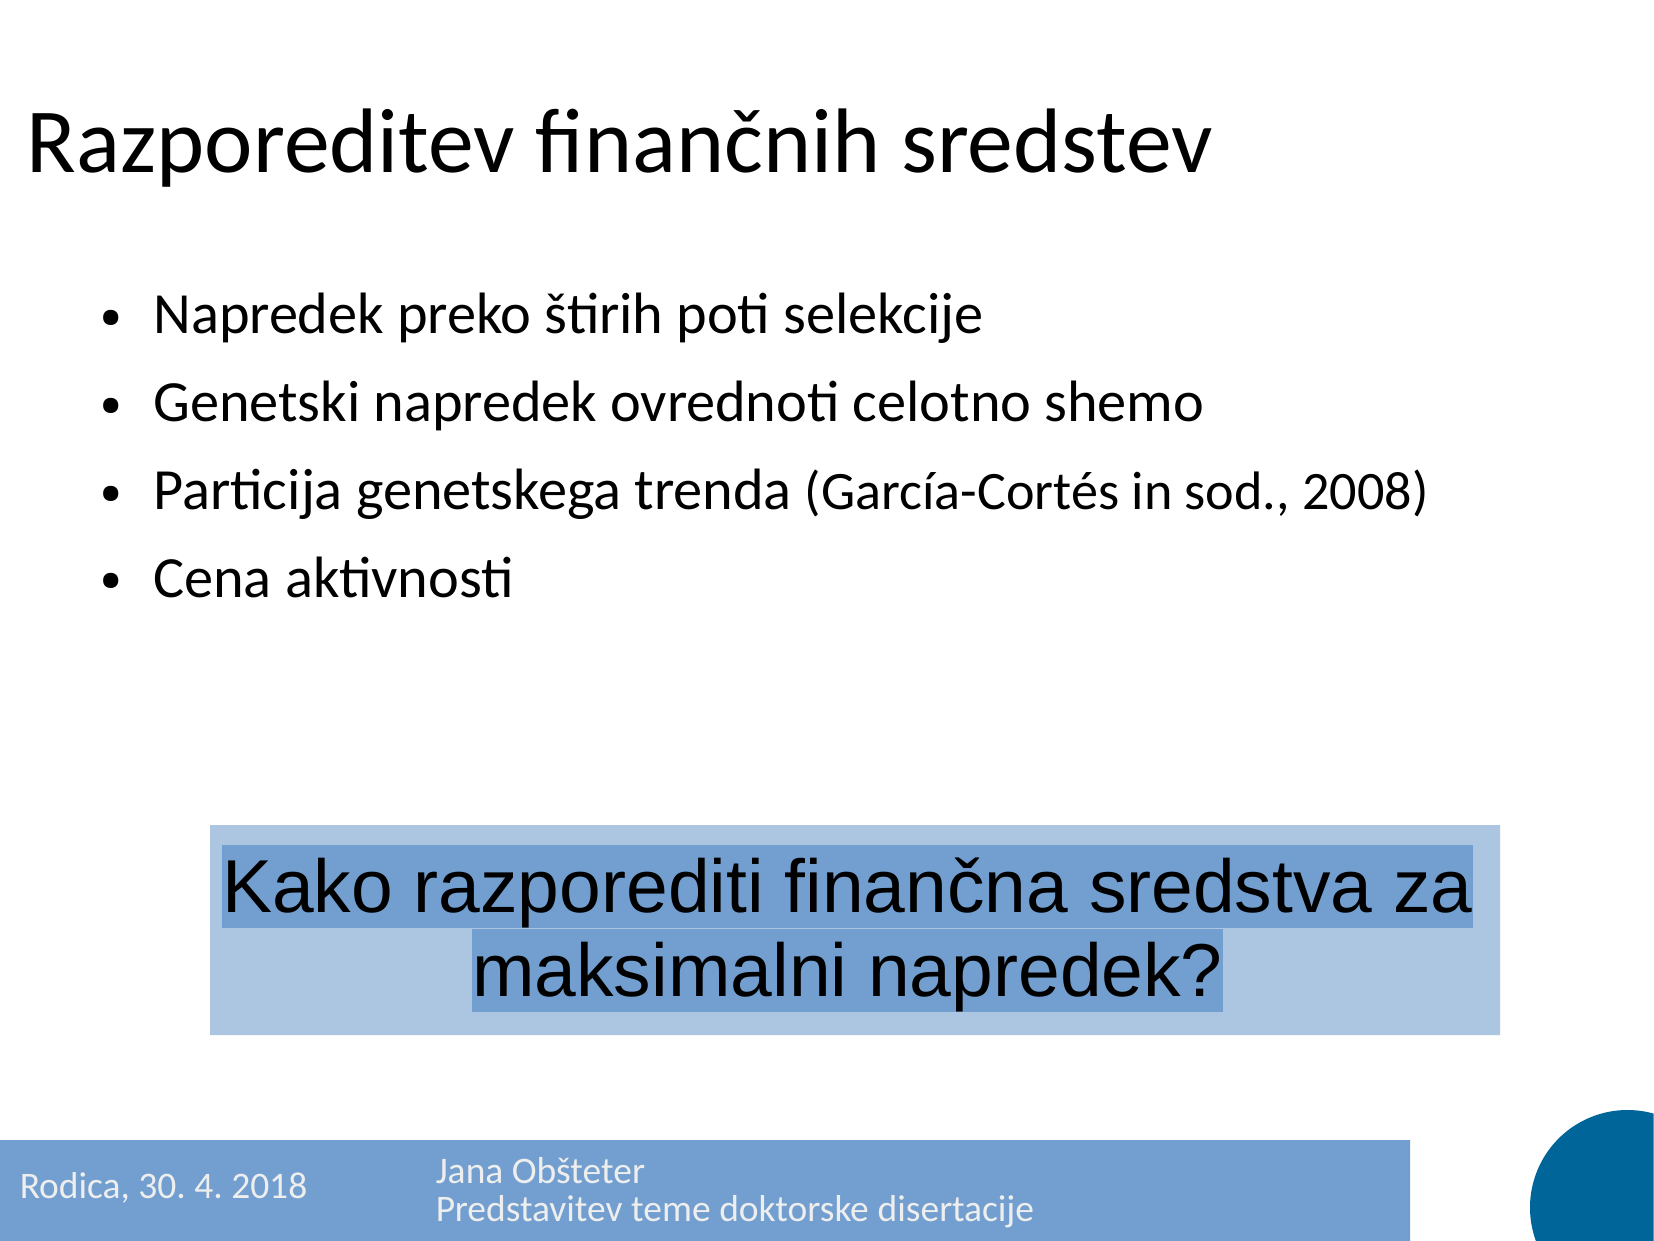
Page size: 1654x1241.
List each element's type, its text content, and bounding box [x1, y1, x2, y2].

list Napredek preko štirih poti selekcije Genetski napredek ovrednoti celotno shemo Particija genetskega trenda (García-Cortés in sod., 2008) Cena aktivnosti [82, 290, 1571, 1171]
title Razporeditev finančnih sredstev [26, 66, 1276, 235]
text_box Kako razporediti finančna sredstva za maksimalni napredek? [165, 837, 1531, 1021]
